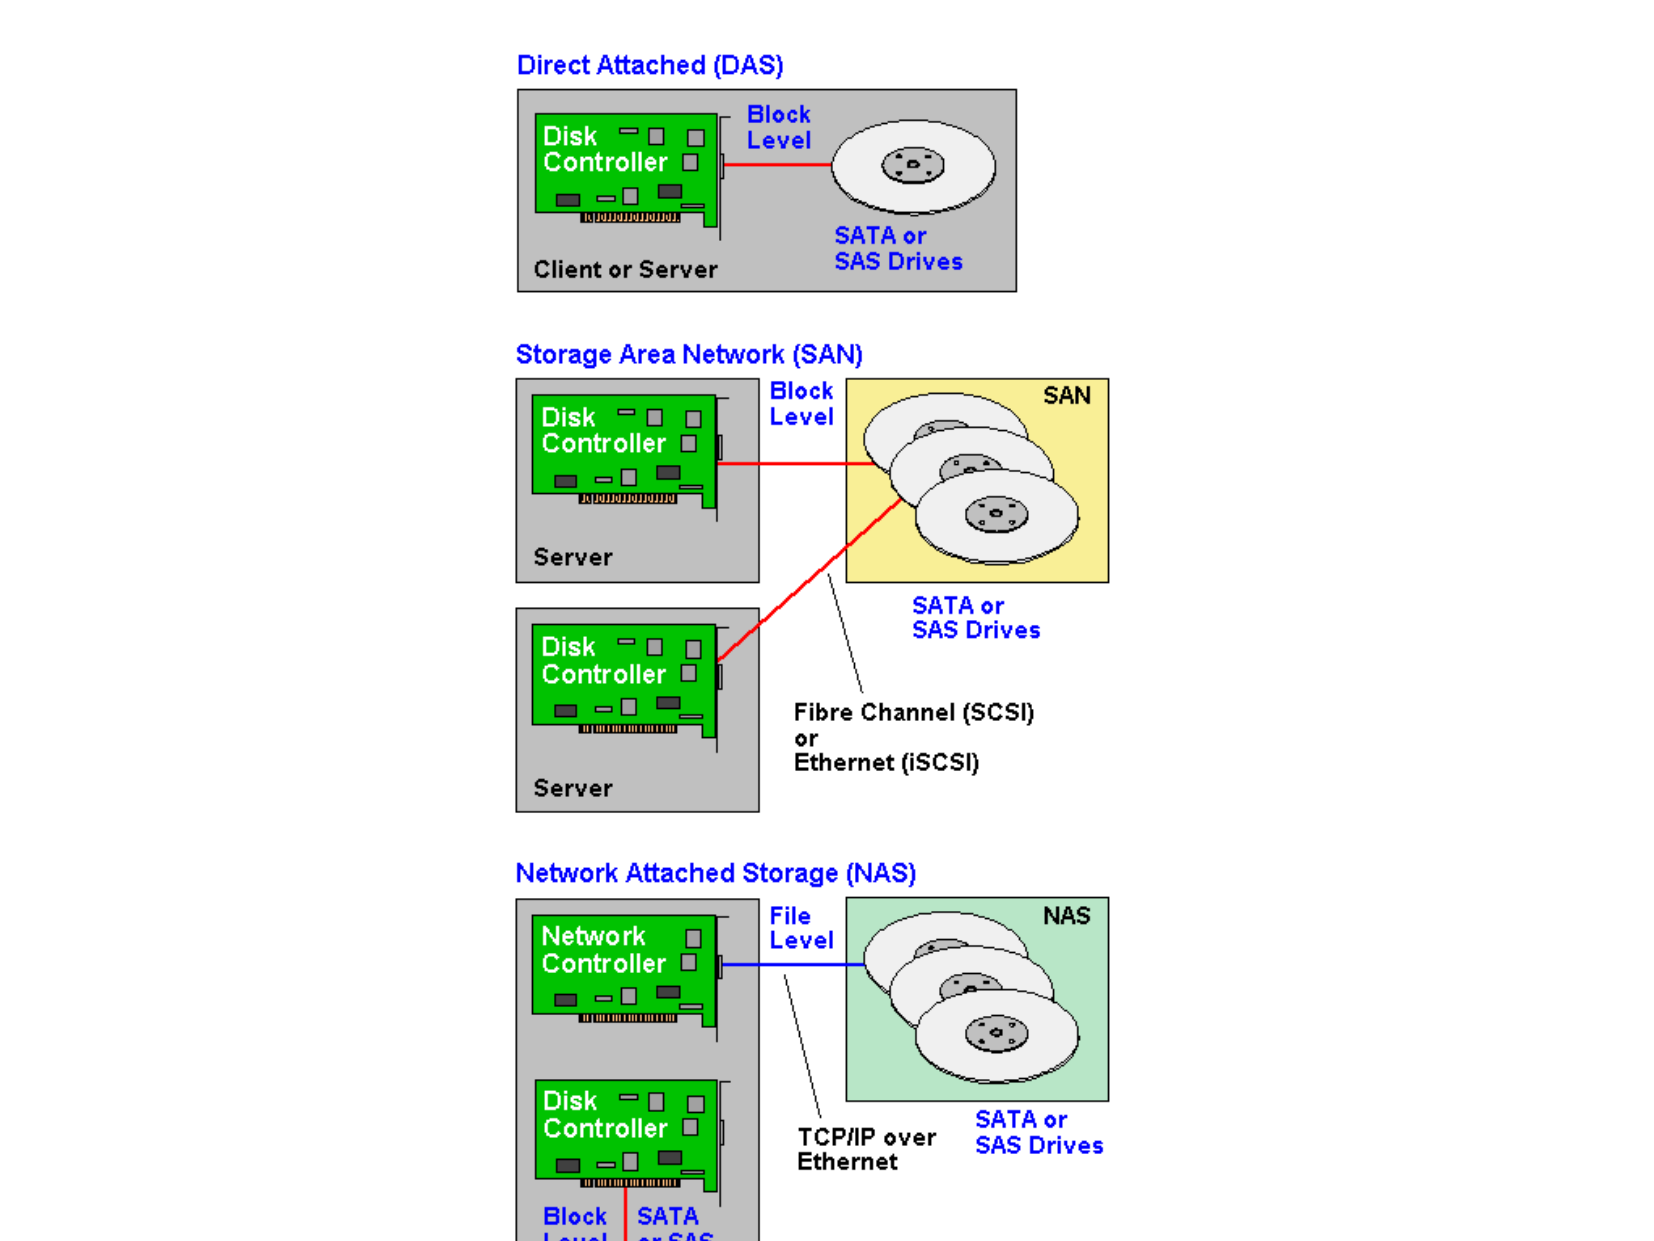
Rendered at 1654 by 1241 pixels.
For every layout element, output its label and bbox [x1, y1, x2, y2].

picture [498, 39, 1121, 1241]
